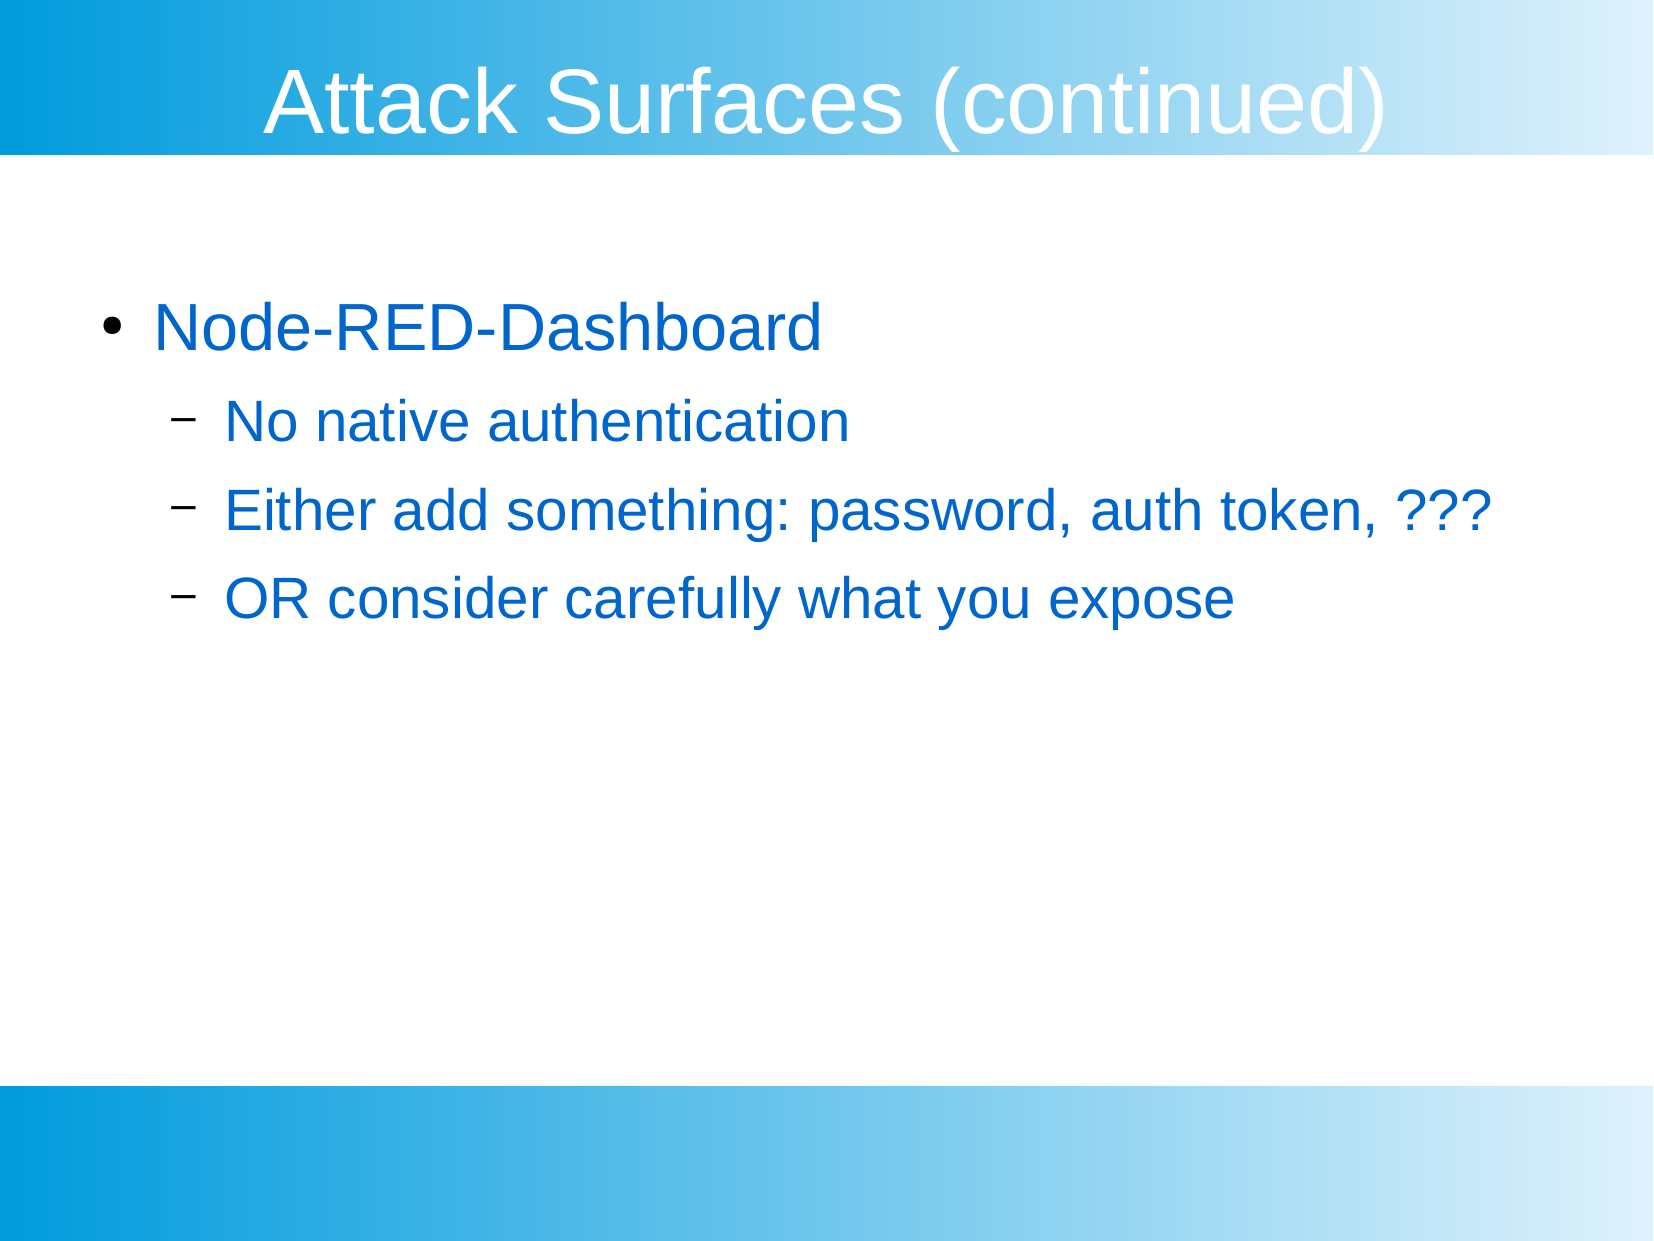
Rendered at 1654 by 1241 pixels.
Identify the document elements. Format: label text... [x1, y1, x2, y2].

list Node-RED-Dashboard No native authentication Either add something: password, auth token, ??? OR consider carefully what you expose [82, 290, 1571, 1010]
title Attack Surfaces (continued) [82, 49, 1571, 155]
